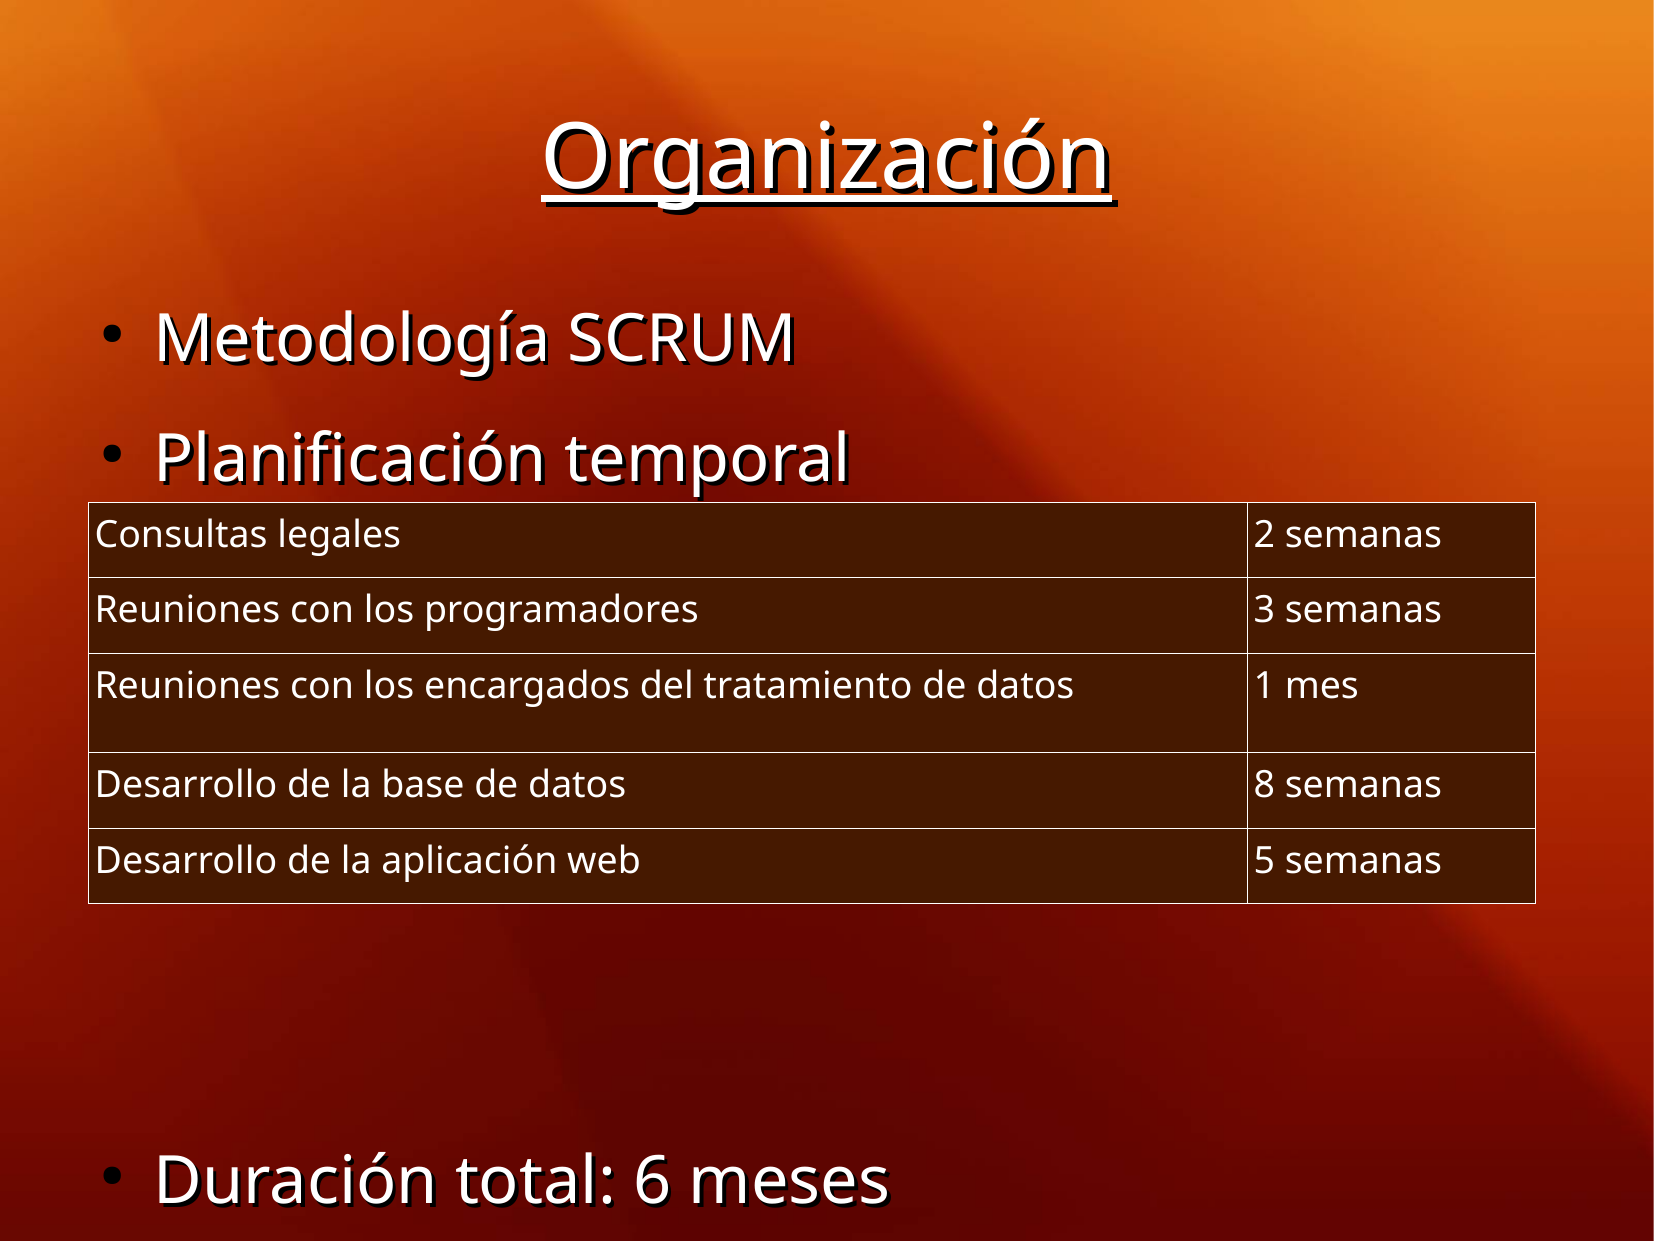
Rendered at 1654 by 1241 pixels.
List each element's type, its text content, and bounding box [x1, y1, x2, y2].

table_header 2 semanas [1248, 503, 1535, 577]
table_cell Reuniones con los programadores [89, 578, 1247, 653]
table_cell 1 mes [1248, 654, 1535, 752]
table_header Consultas legales [89, 503, 1247, 577]
table_cell 8 semanas [1248, 753, 1535, 828]
picture [0, 0, 1654, 1241]
table_cell Desarrollo de la base de datos [89, 753, 1247, 828]
table_cell 3 semanas [1248, 578, 1535, 653]
table_cell Desarrollo de la aplicación web [89, 829, 1247, 903]
table_cell 5 semanas [1248, 829, 1535, 903]
title Organización [82, 49, 1571, 257]
table_cell Reuniones con los encargados del tratamiento de datos [89, 654, 1247, 752]
list Metodología SCRUM Planificación temporal Duración total: 6 meses [82, 290, 1571, 1186]
